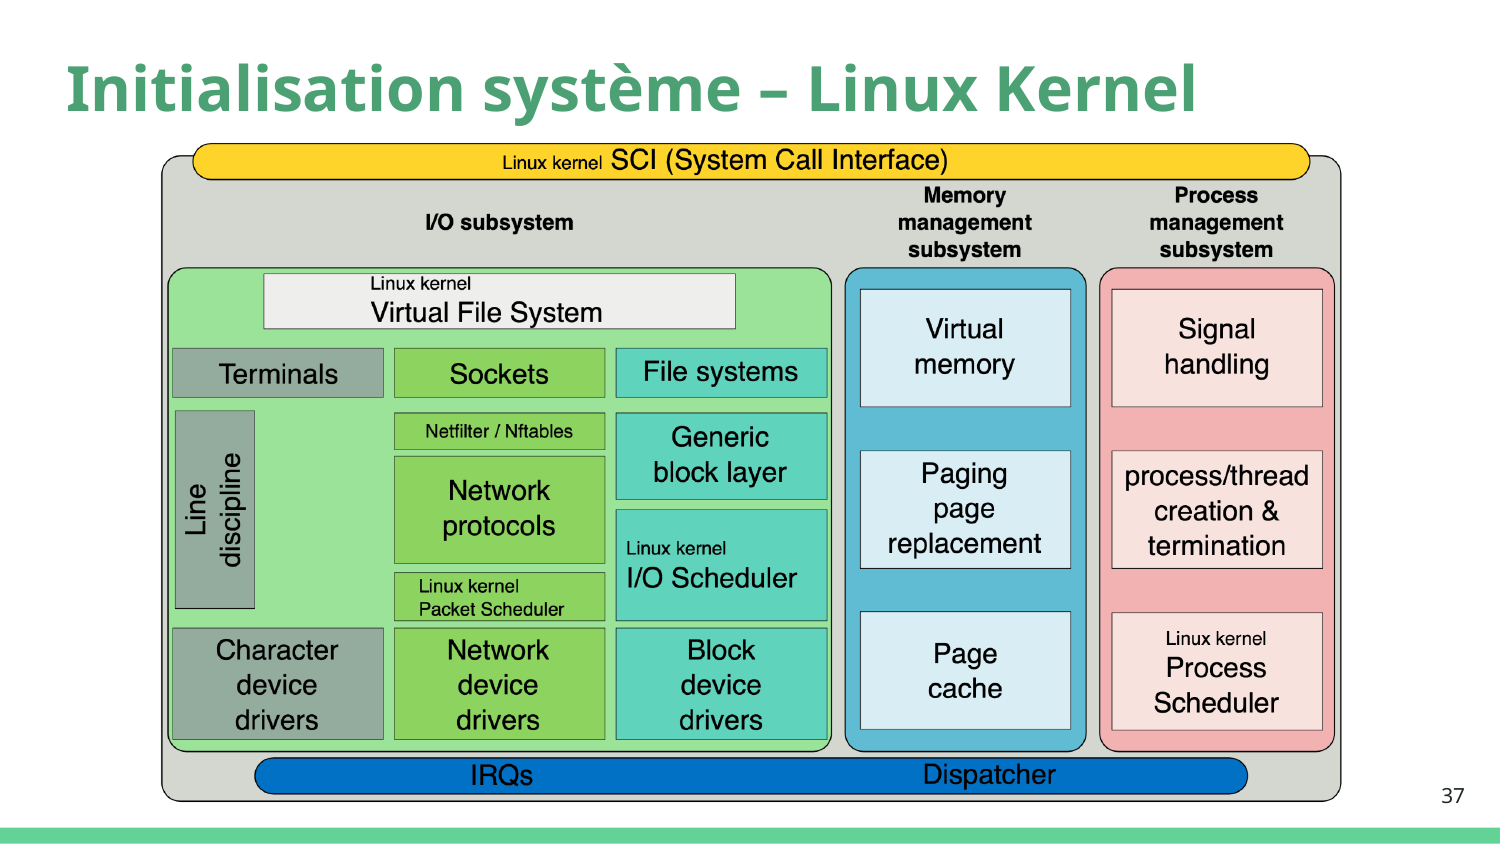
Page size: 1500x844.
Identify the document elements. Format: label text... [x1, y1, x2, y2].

slide_number <numéro> [1389, 764, 1480, 830]
title Initialisation système – Linux Kernel [51, 23, 1449, 117]
picture [148, 133, 1352, 811]
